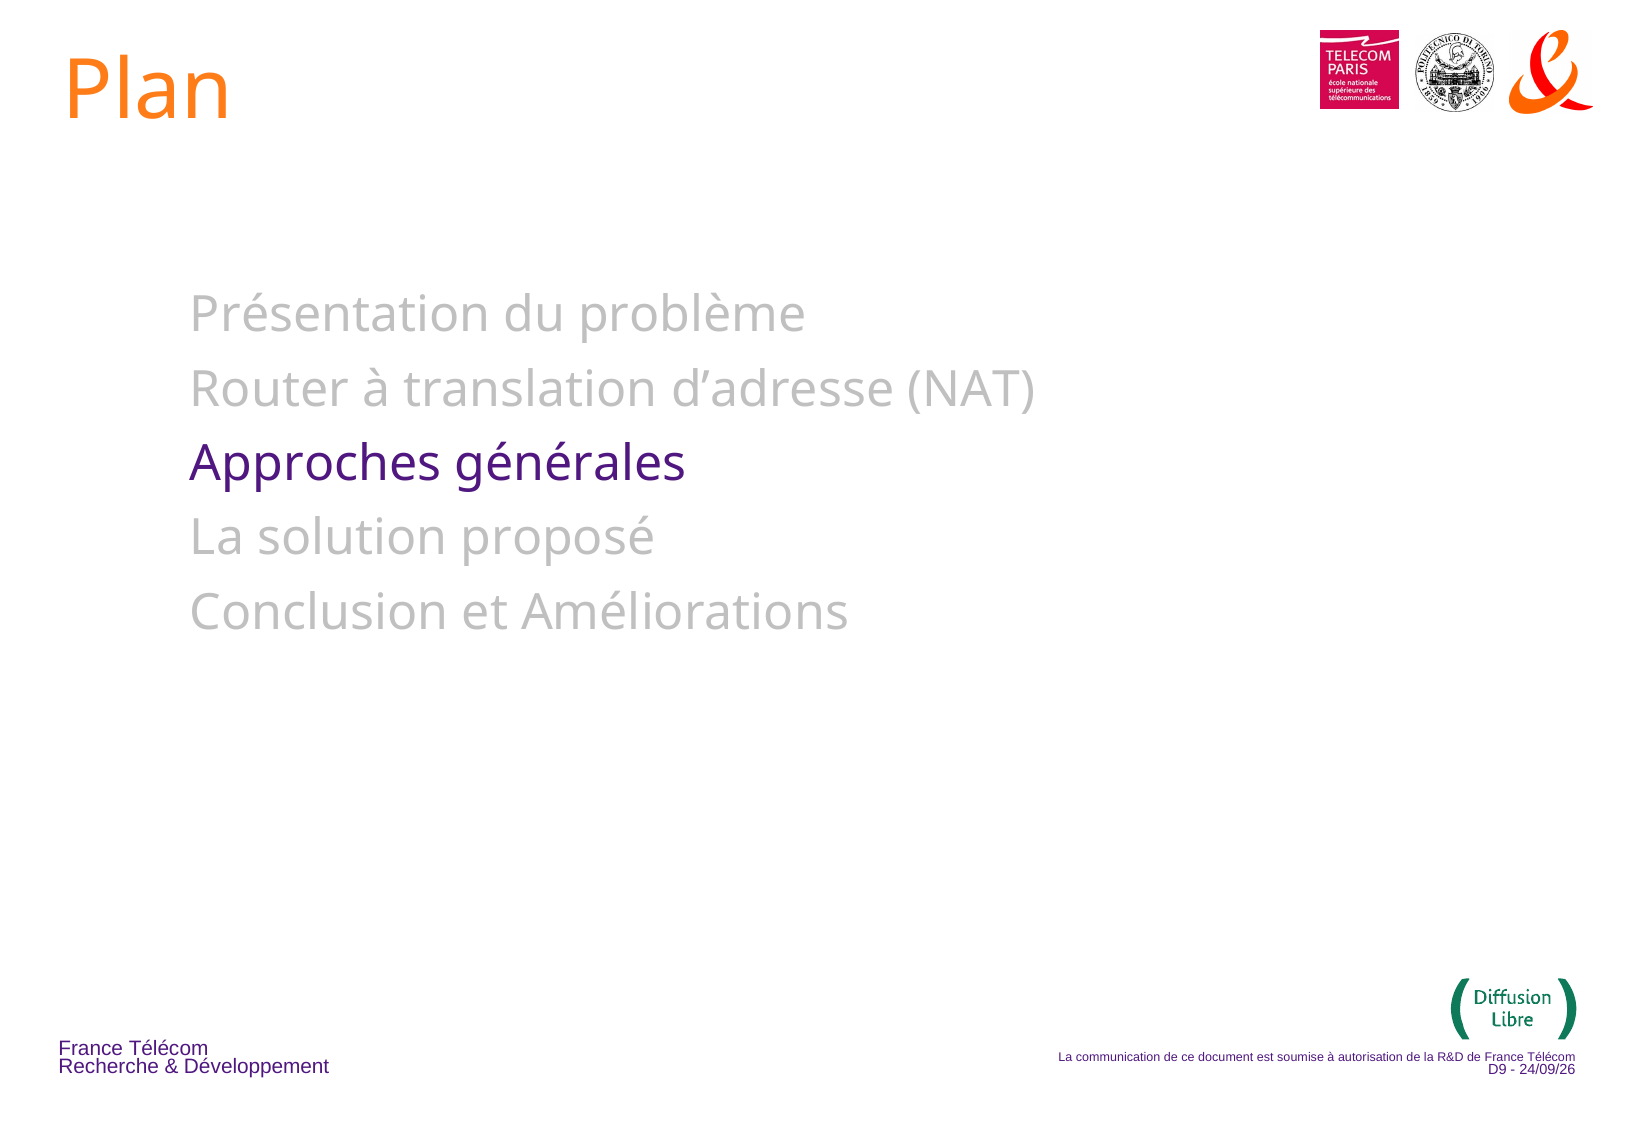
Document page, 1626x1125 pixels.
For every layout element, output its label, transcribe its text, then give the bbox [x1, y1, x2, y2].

picture [1320, 30, 1399, 109]
list Présentation du problème Router à translation d’adresse (NAT) Approches générales La solution proposé Conclusion et Améliorations [138, 269, 1406, 1000]
picture [1509, 30, 1593, 114]
title Plan [48, 37, 1409, 201]
picture [1415, 33, 1494, 112]
